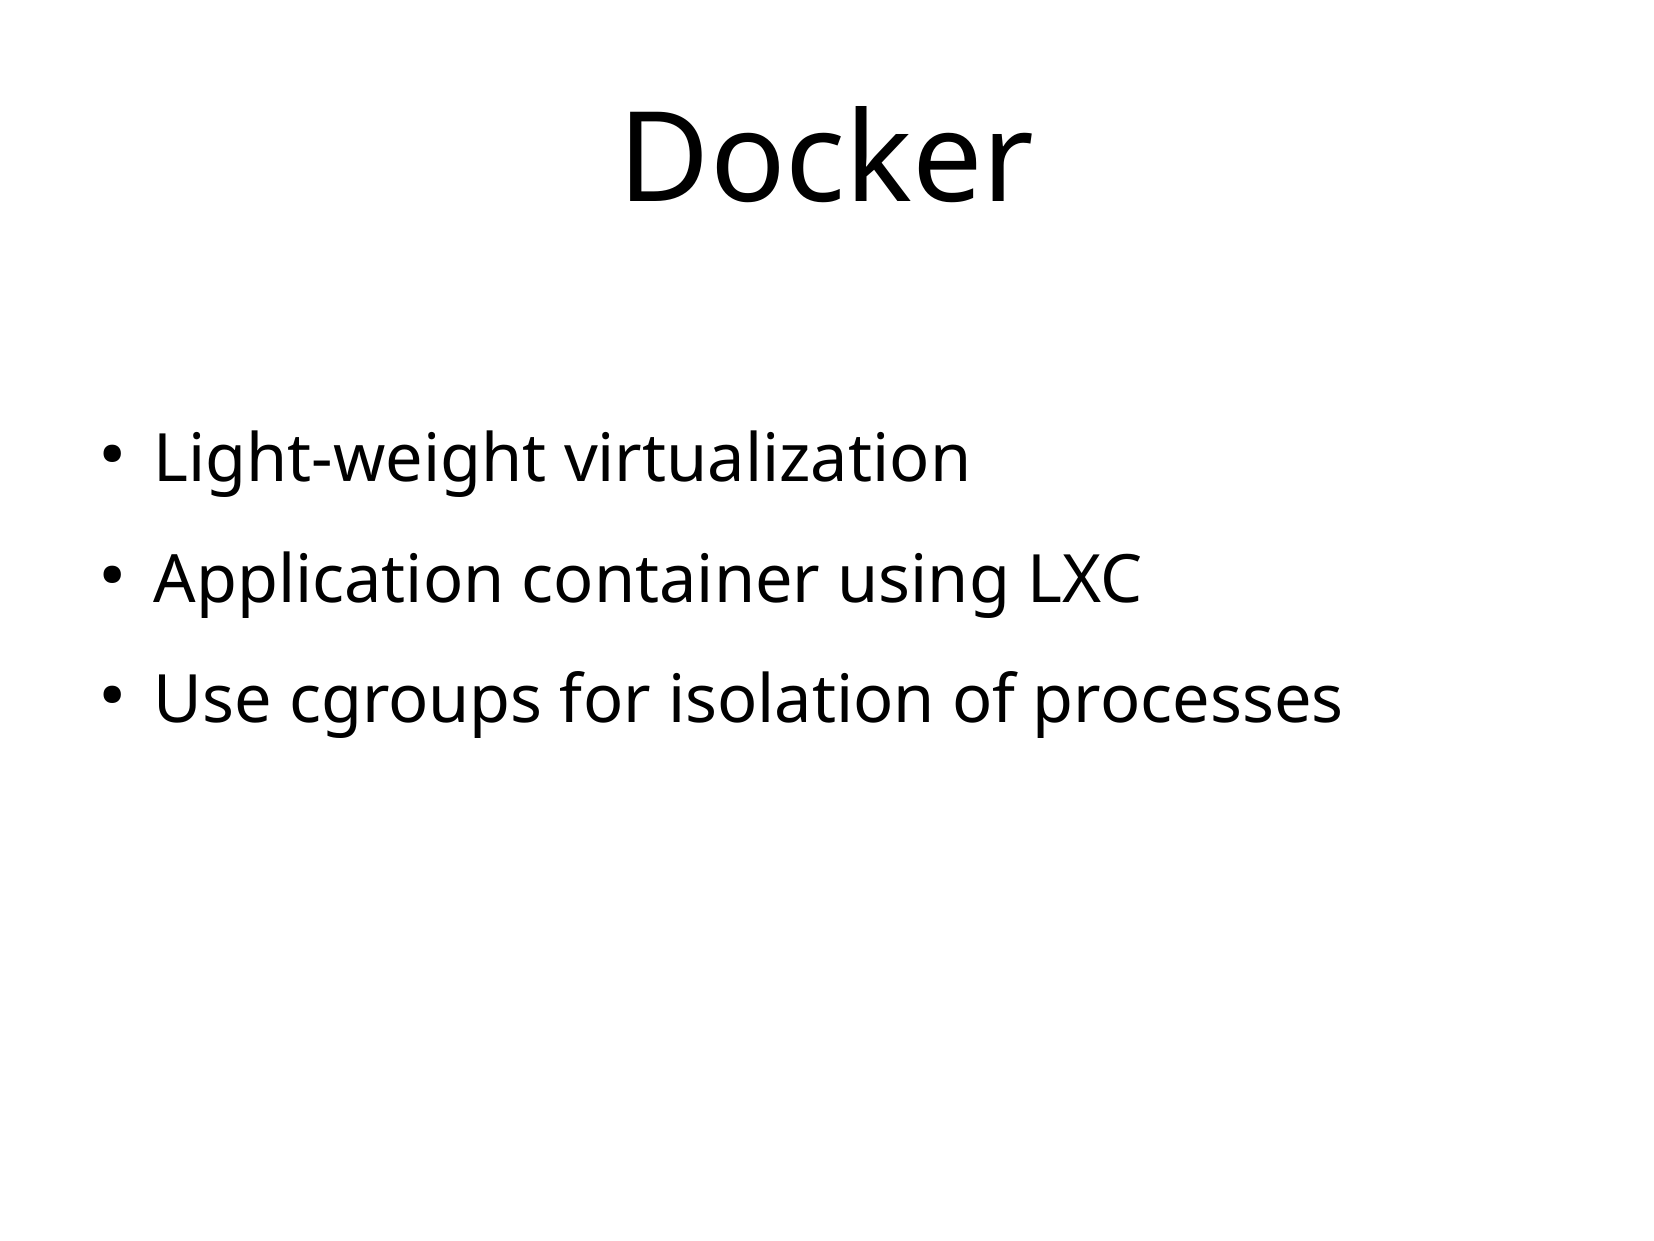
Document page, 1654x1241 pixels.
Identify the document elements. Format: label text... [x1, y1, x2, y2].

title Docker [82, 49, 1571, 257]
list Light-weight virtualization Application container using LXC Use cgroups for isolation of processes [82, 290, 1571, 1010]
